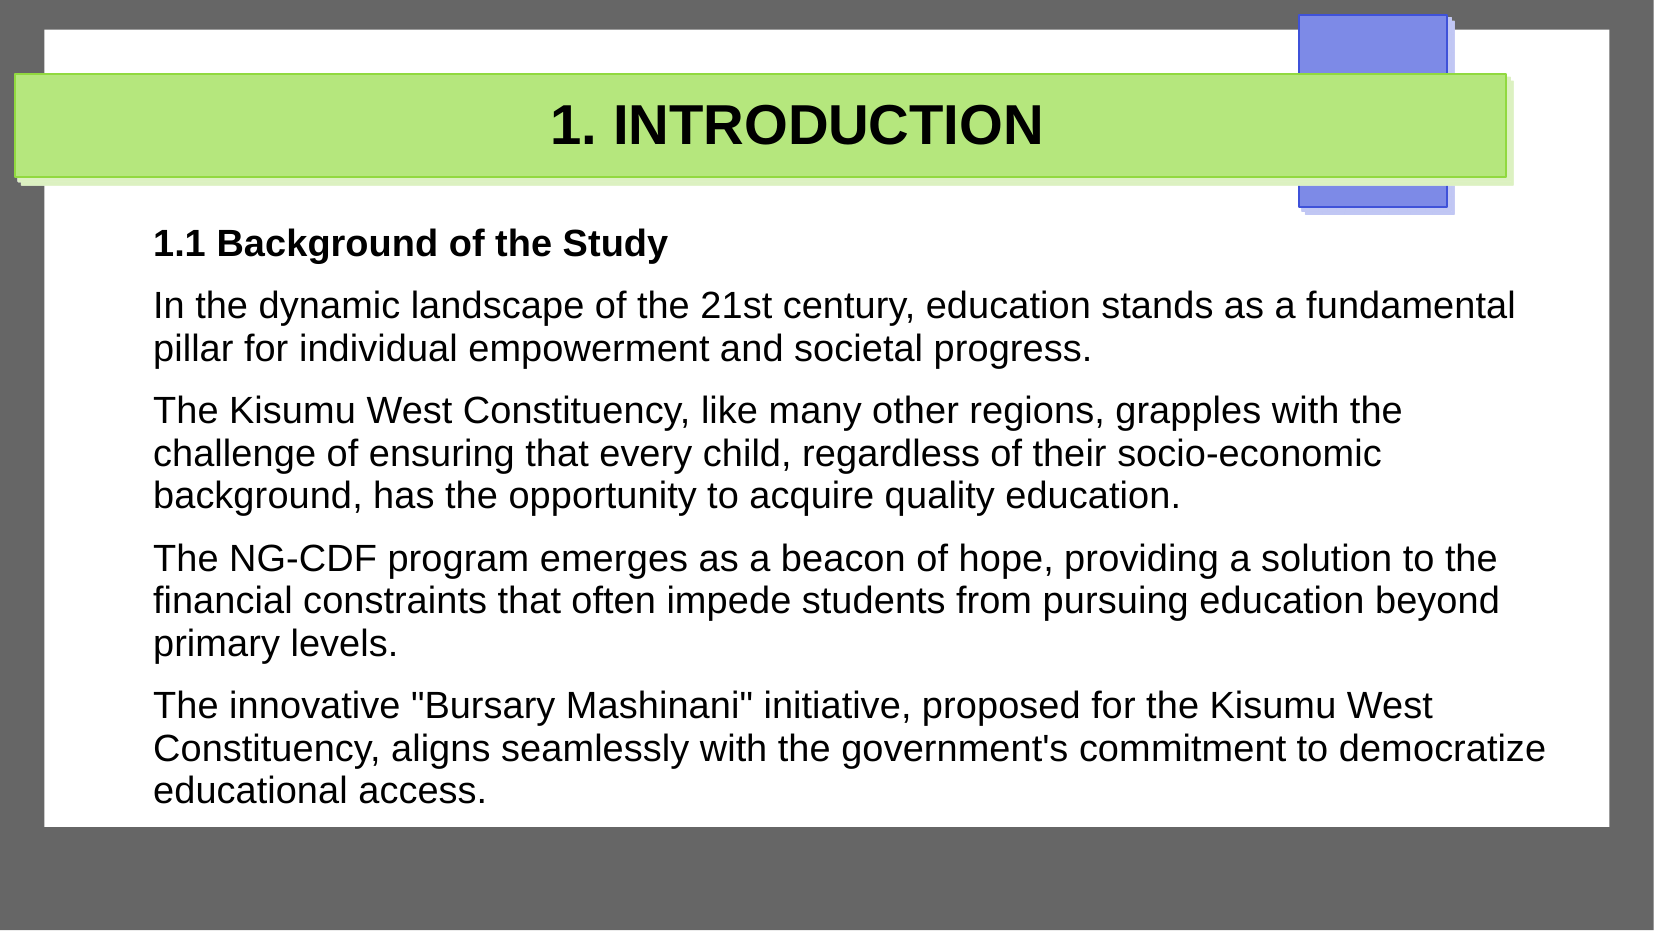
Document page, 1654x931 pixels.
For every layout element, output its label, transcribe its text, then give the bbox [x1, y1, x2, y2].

title 1. INTRODUCTION [88, 73, 1506, 178]
list 1.1 Background of the Study In the dynamic landscape of the 21st century, education stands as a fundamental pillar for individual empowerment and societal progress. The Kisumu West Constituency, like many other regions, grapples with the challenge of ensuring that every child, regardless of their socio-economic background, has the opportunity to acquire quality education. The NG-CDF program emerges as a beacon of hope, providing a solution to the financial constraints that often impede students from pursuing education beyond primary levels. The innovative "Bursary Mashinani" initiative, proposed for the Kisumu West Constituency, aligns seamlessly with the government's commitment to democratize educational access. [88, 221, 1565, 813]
